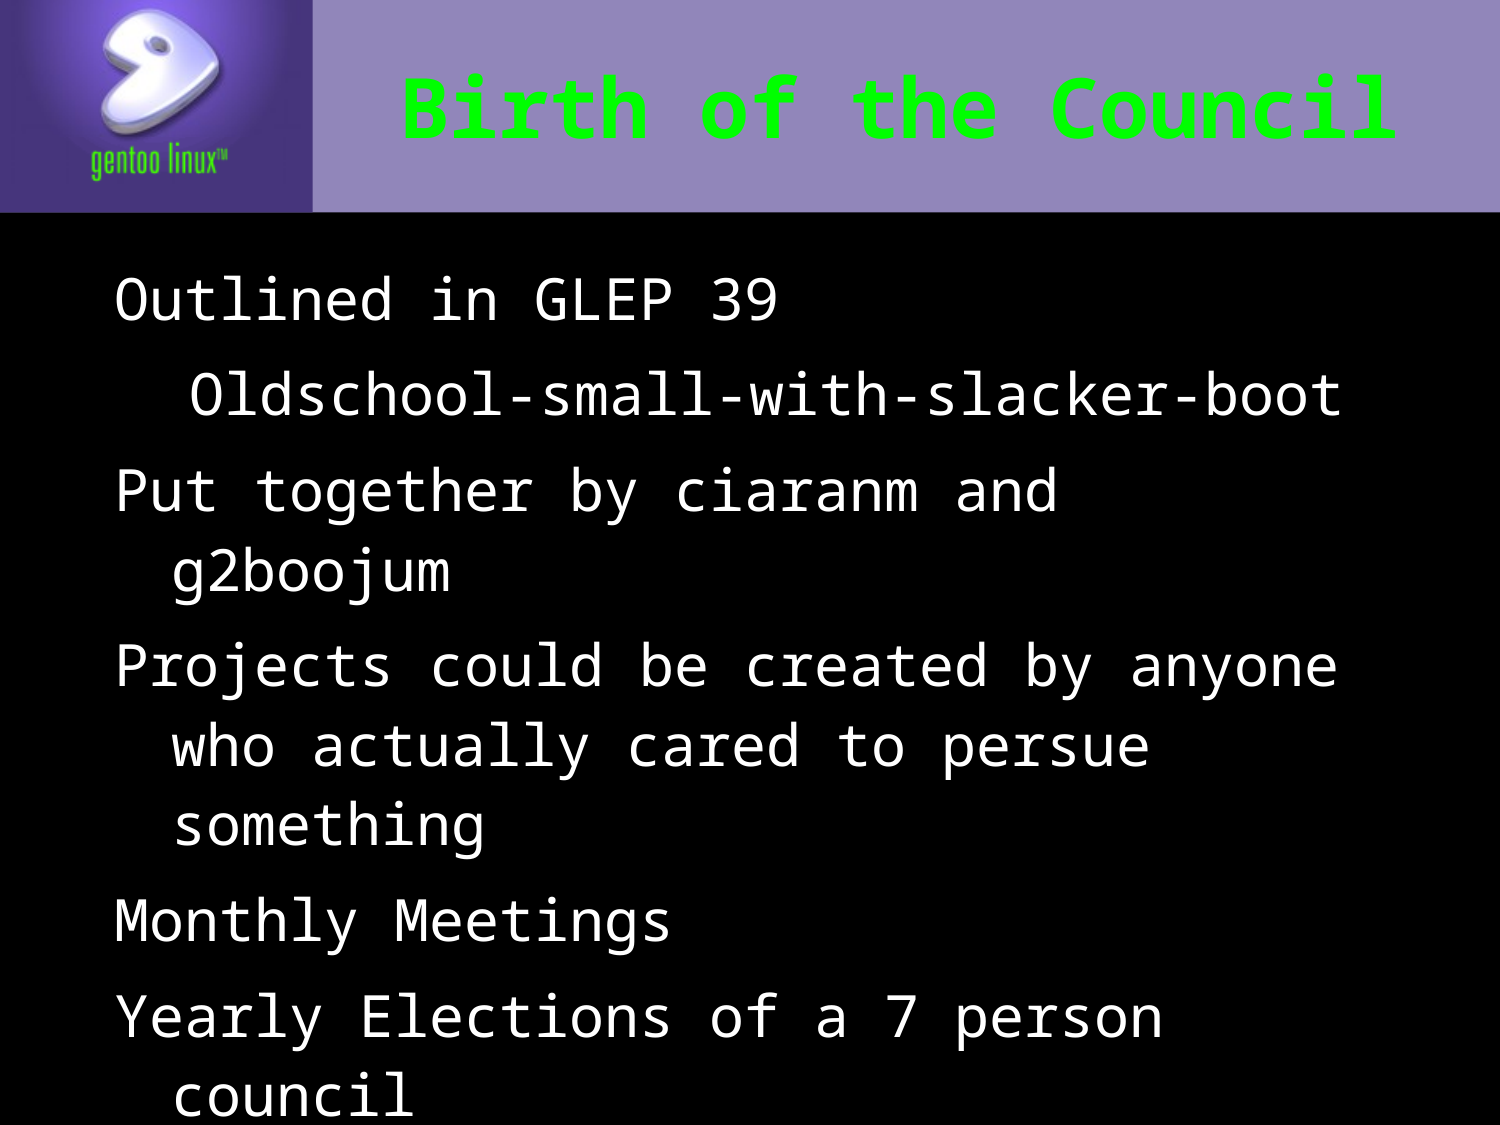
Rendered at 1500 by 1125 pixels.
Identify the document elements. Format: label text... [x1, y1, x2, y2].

list Outlined in GLEP 39 Oldschool-small-with-slacker-boot Put together by ciaranm and g2boojum Projects could be created by anyone who actually cared to persue something Monthly Meetings Yearly Elections of a 7 person council Slacker Council members would be booted Global technical issues would be decided The buck stops here [99, 249, 1388, 1101]
title Birth of the Council [324, 12, 1476, 201]
picture [0, 0, 302, 184]
